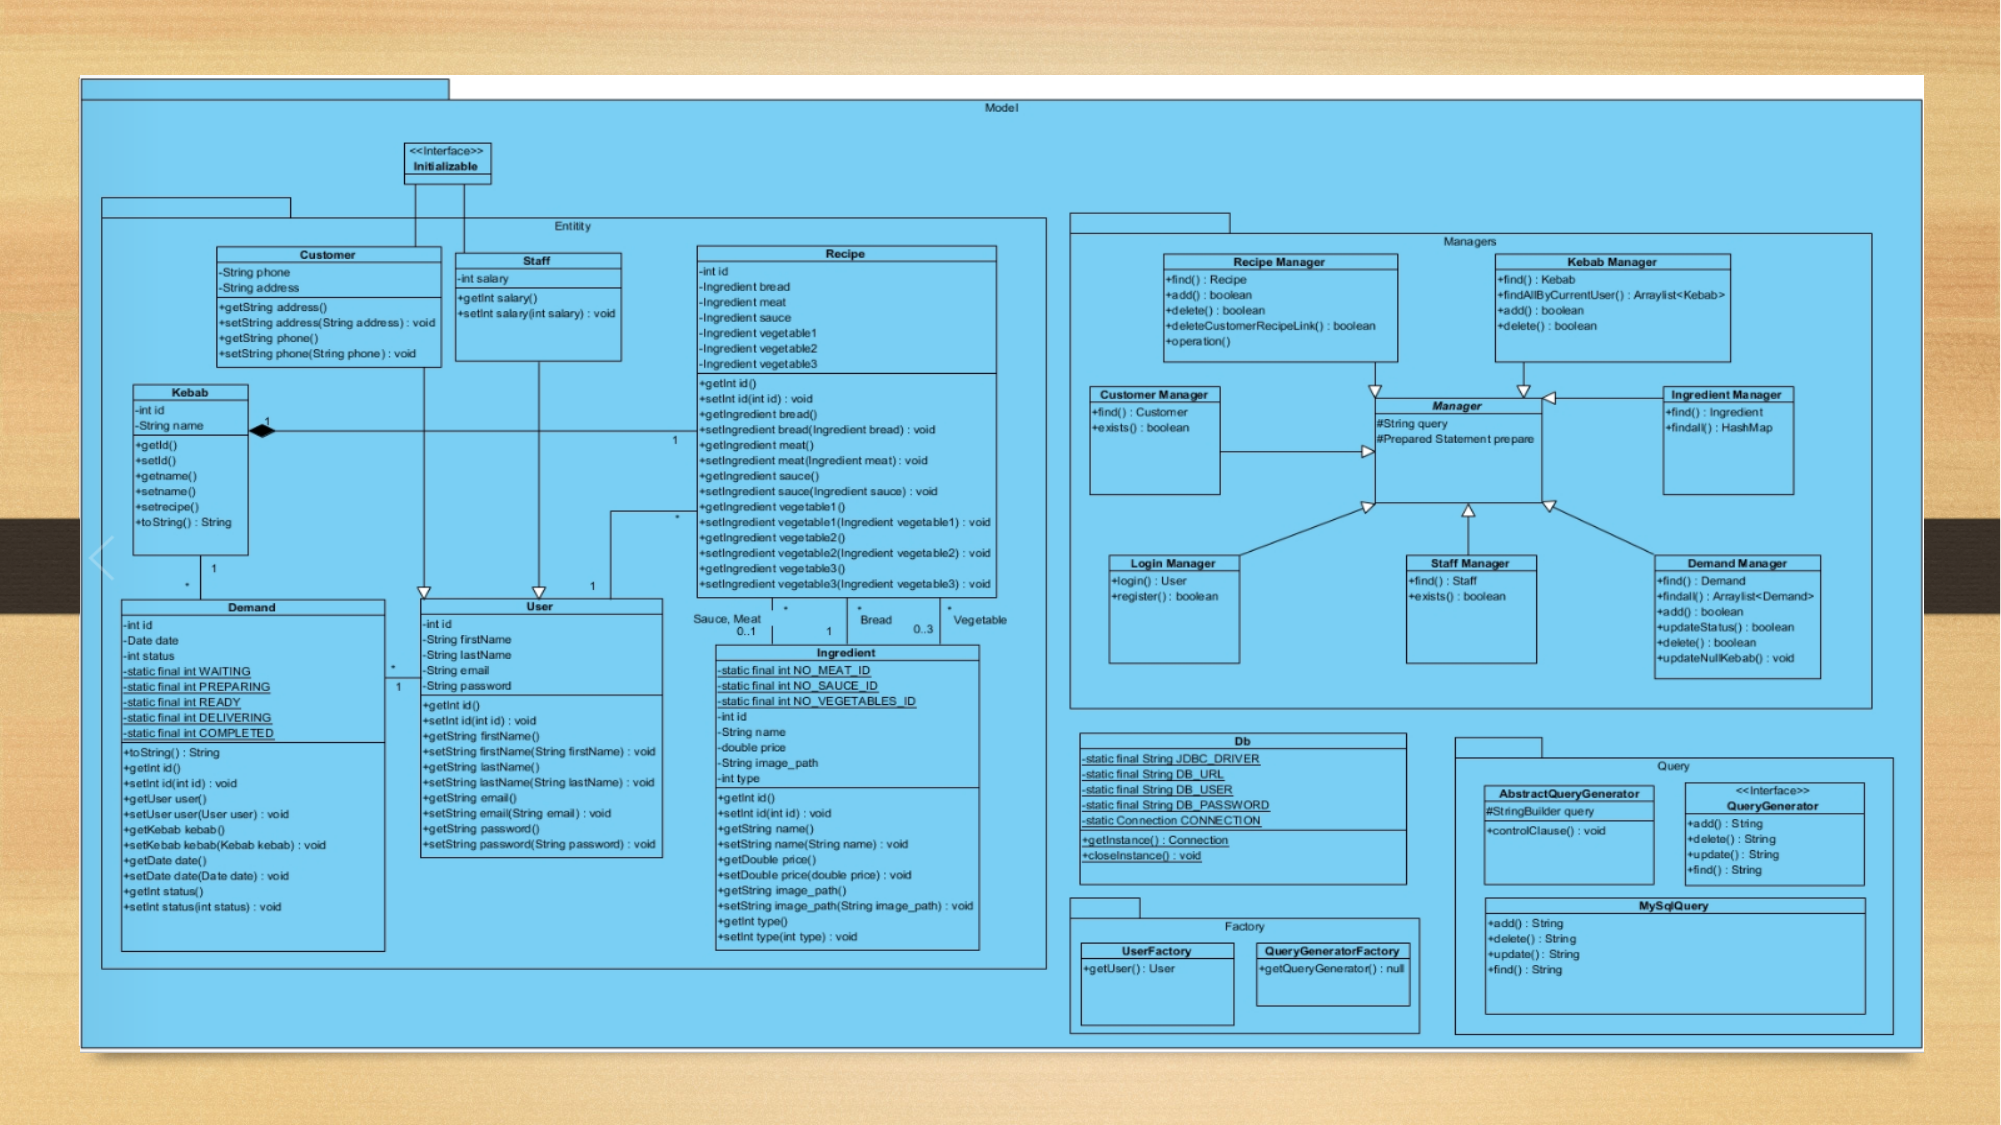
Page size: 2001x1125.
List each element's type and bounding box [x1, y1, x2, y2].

picture [80, 75, 1924, 1053]
